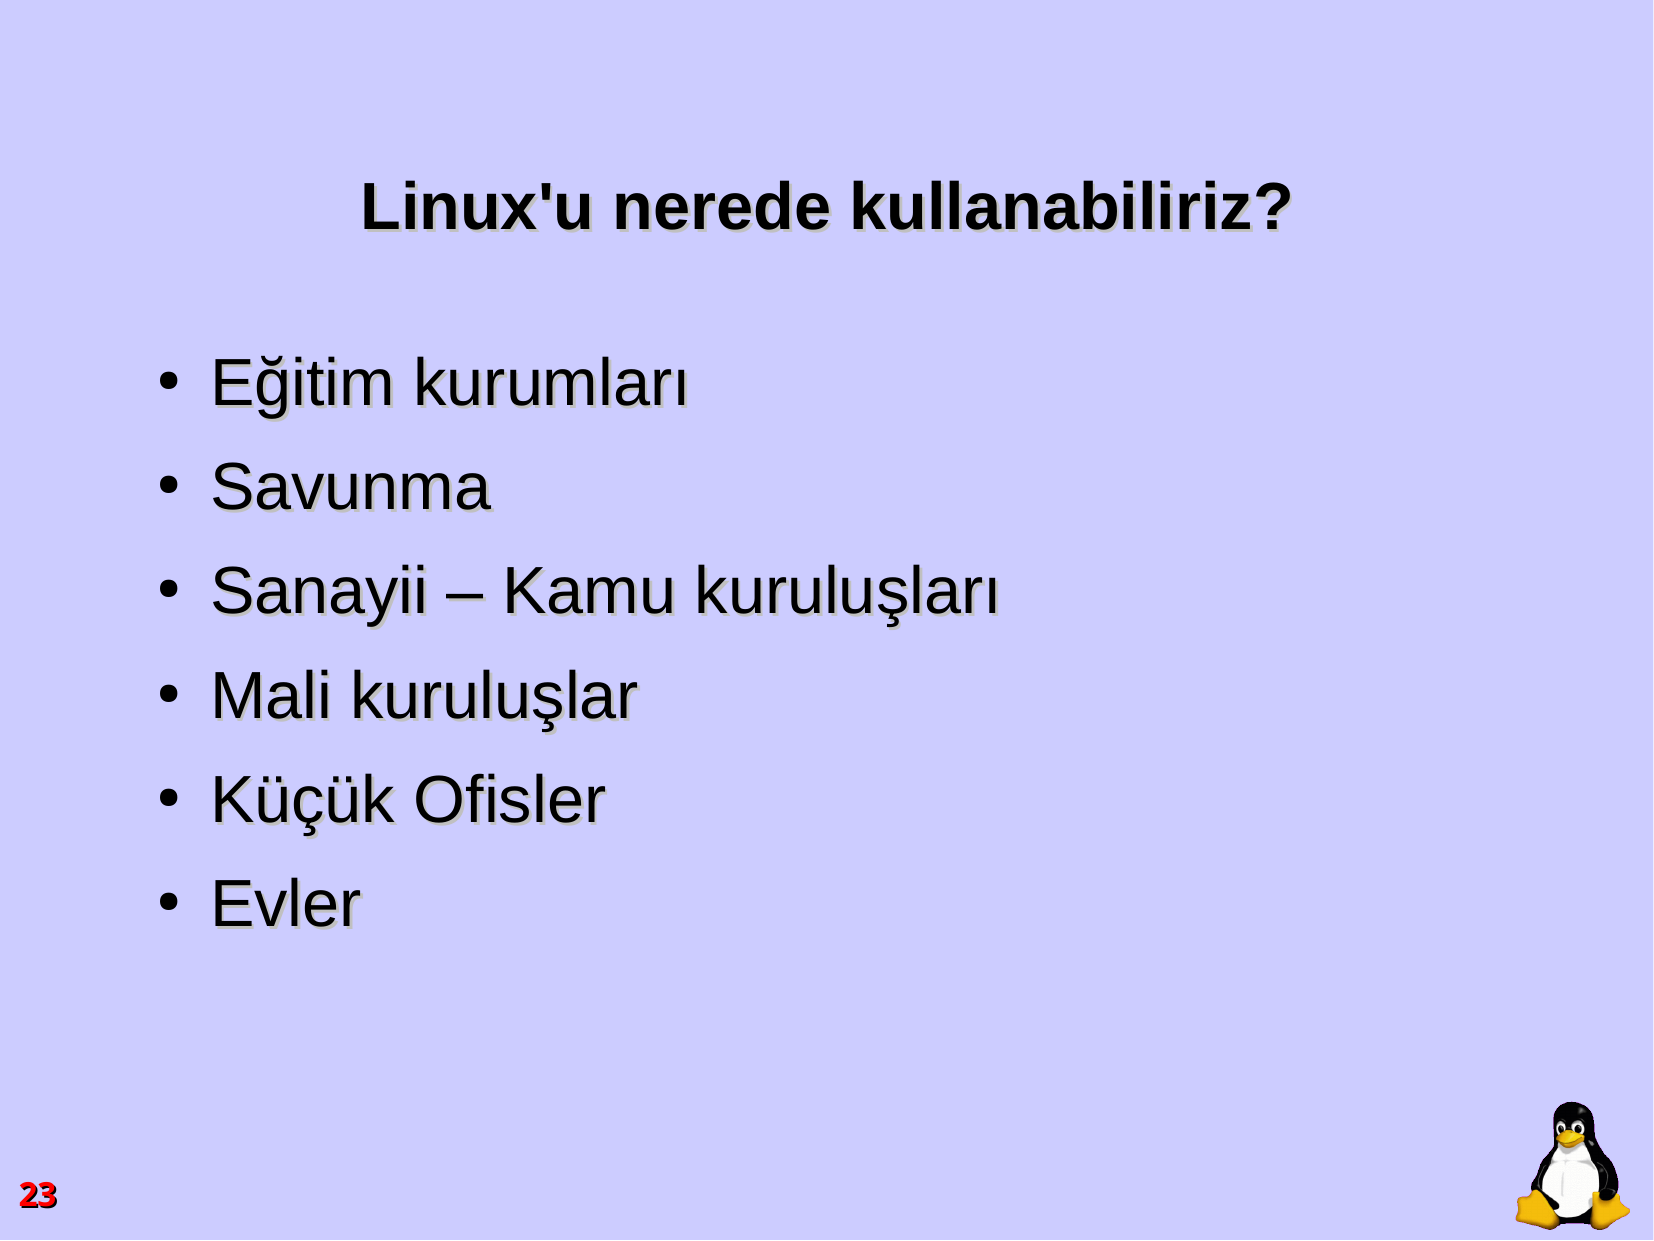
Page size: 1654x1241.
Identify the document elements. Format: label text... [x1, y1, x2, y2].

list Eğitim kurumları Savunma Sanayii – Kamu kuruluşları Mali kuruluşlar Küçük Ofisler Evler [121, 344, 1534, 1127]
title Linux'u nerede kullanabiliriz? [121, 102, 1534, 310]
picture [1504, 1086, 1654, 1241]
